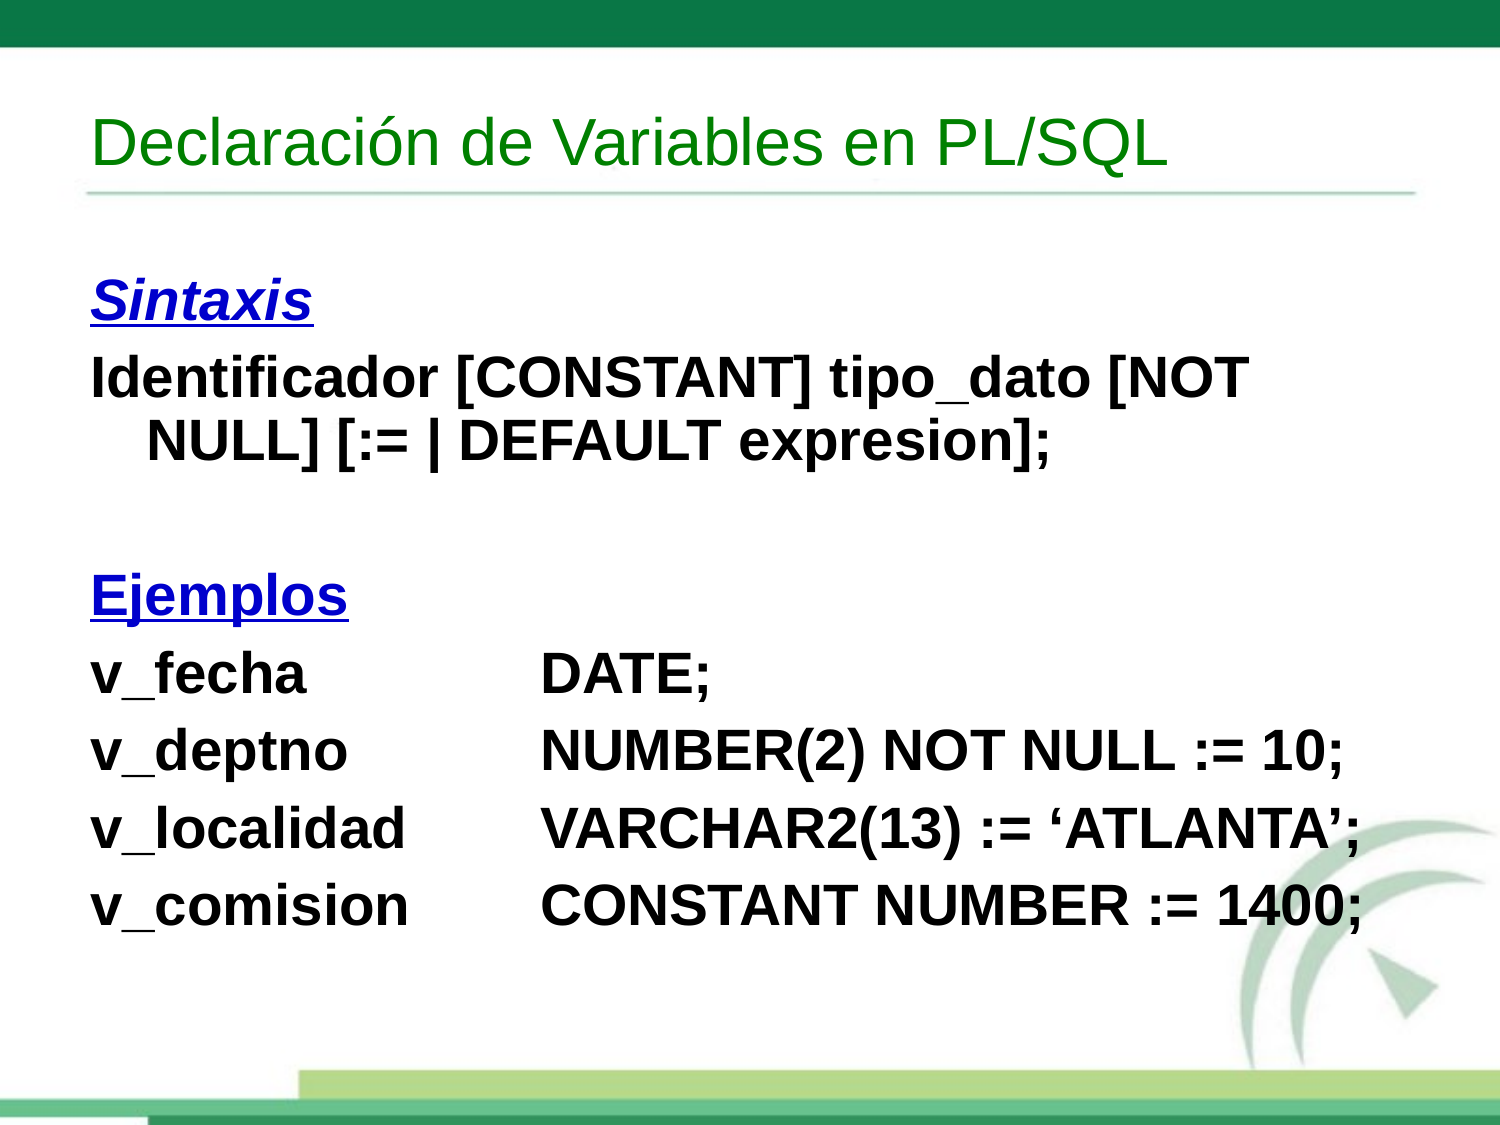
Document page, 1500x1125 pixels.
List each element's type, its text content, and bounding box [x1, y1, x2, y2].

picture [0, 0, 1500, 1125]
title Declaración de Variables en PL/SQL [75, 45, 1426, 233]
list Sintaxis Identificador [CONSTANT] tipo_dato [NOT NULL] [:= | DEFAULT expresion]; Ejemplos v_fecha DATE; v_deptno NUMBER(2) NOT NULL := 10; v_localidad VARCHAR2(13) := ‘ATLANTA’; v_comision CONSTANT NUMBER := 1400; [75, 262, 1426, 975]
